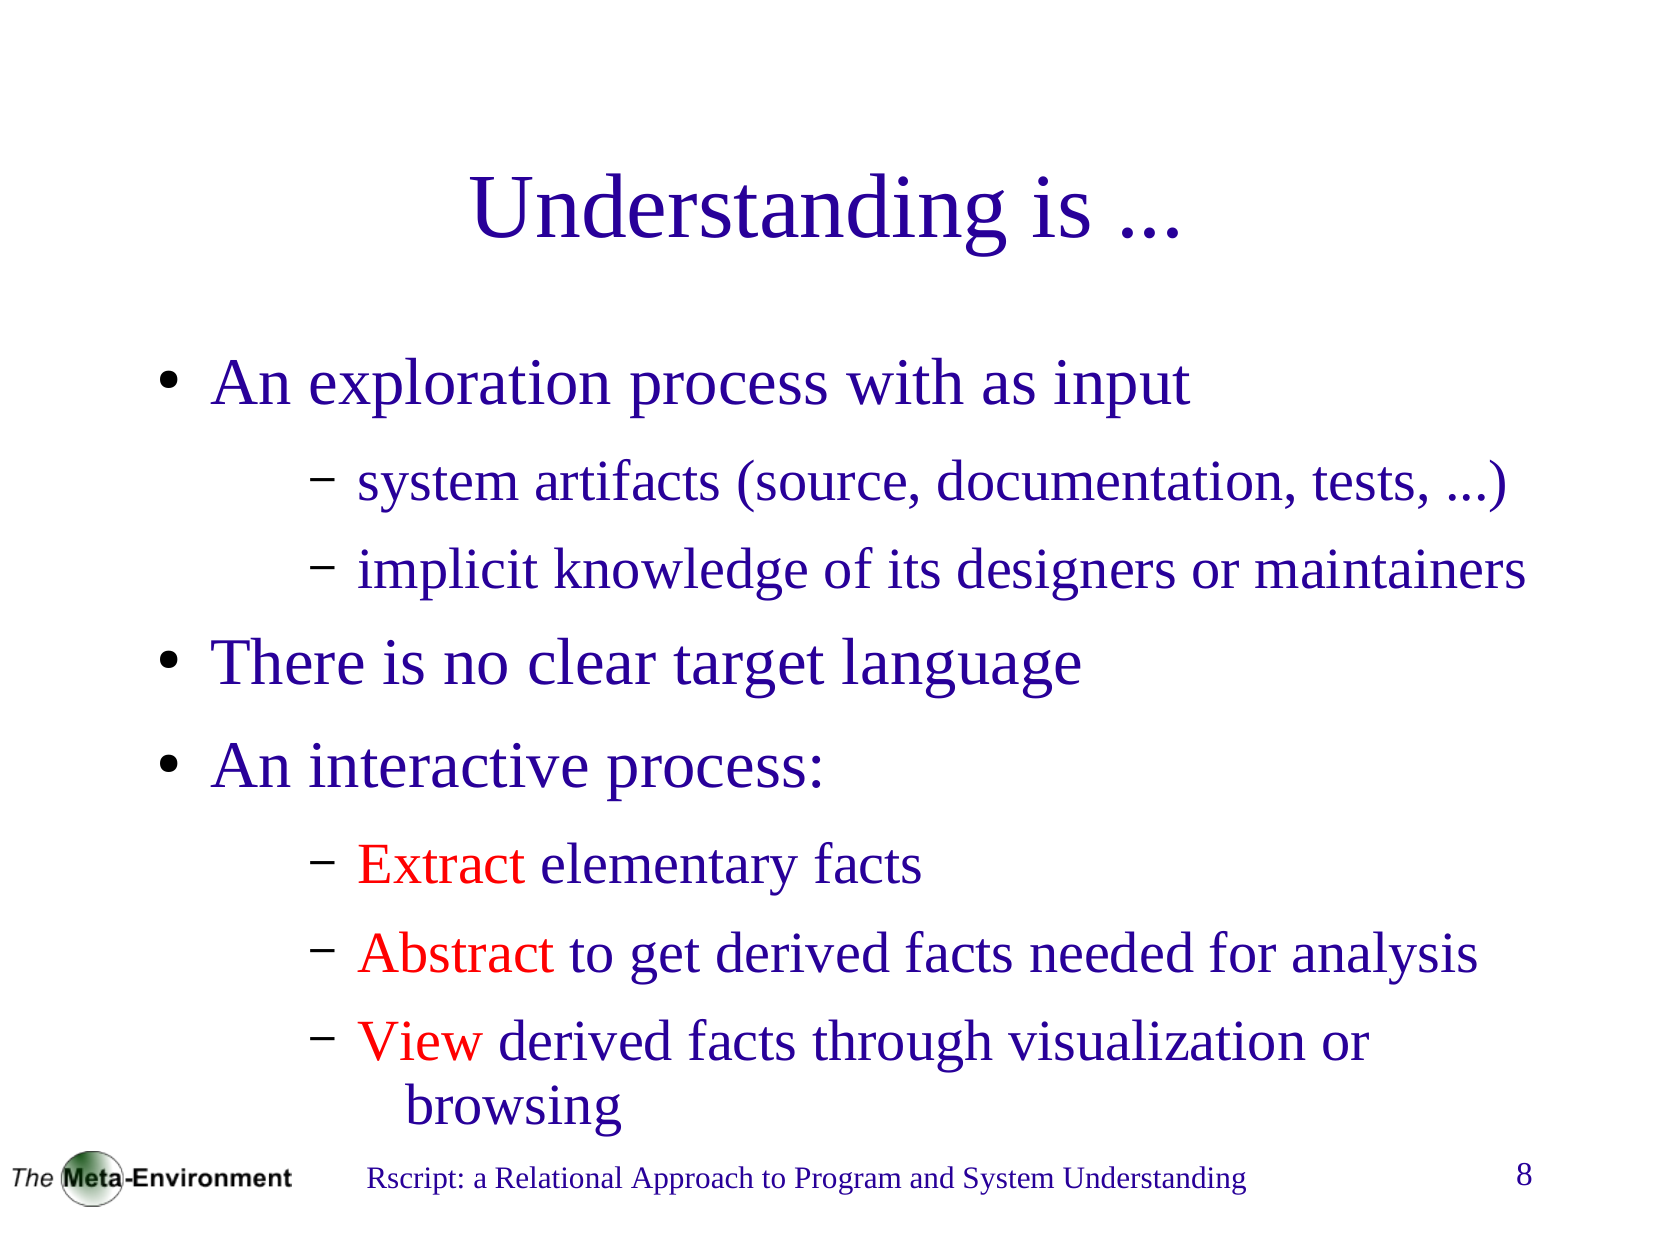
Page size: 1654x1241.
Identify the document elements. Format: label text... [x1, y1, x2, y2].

picture [12, 1151, 292, 1207]
list An exploration process with as input system artifacts (source, documentation, tests, ...) implicit knowledge of its designers or maintainers There is no clear target language An interactive process: Extract elementary facts Abstract to get derived facts needed for analysis View derived facts through visualization or browsing [121, 344, 1534, 1127]
title Understanding is ... [121, 102, 1534, 311]
